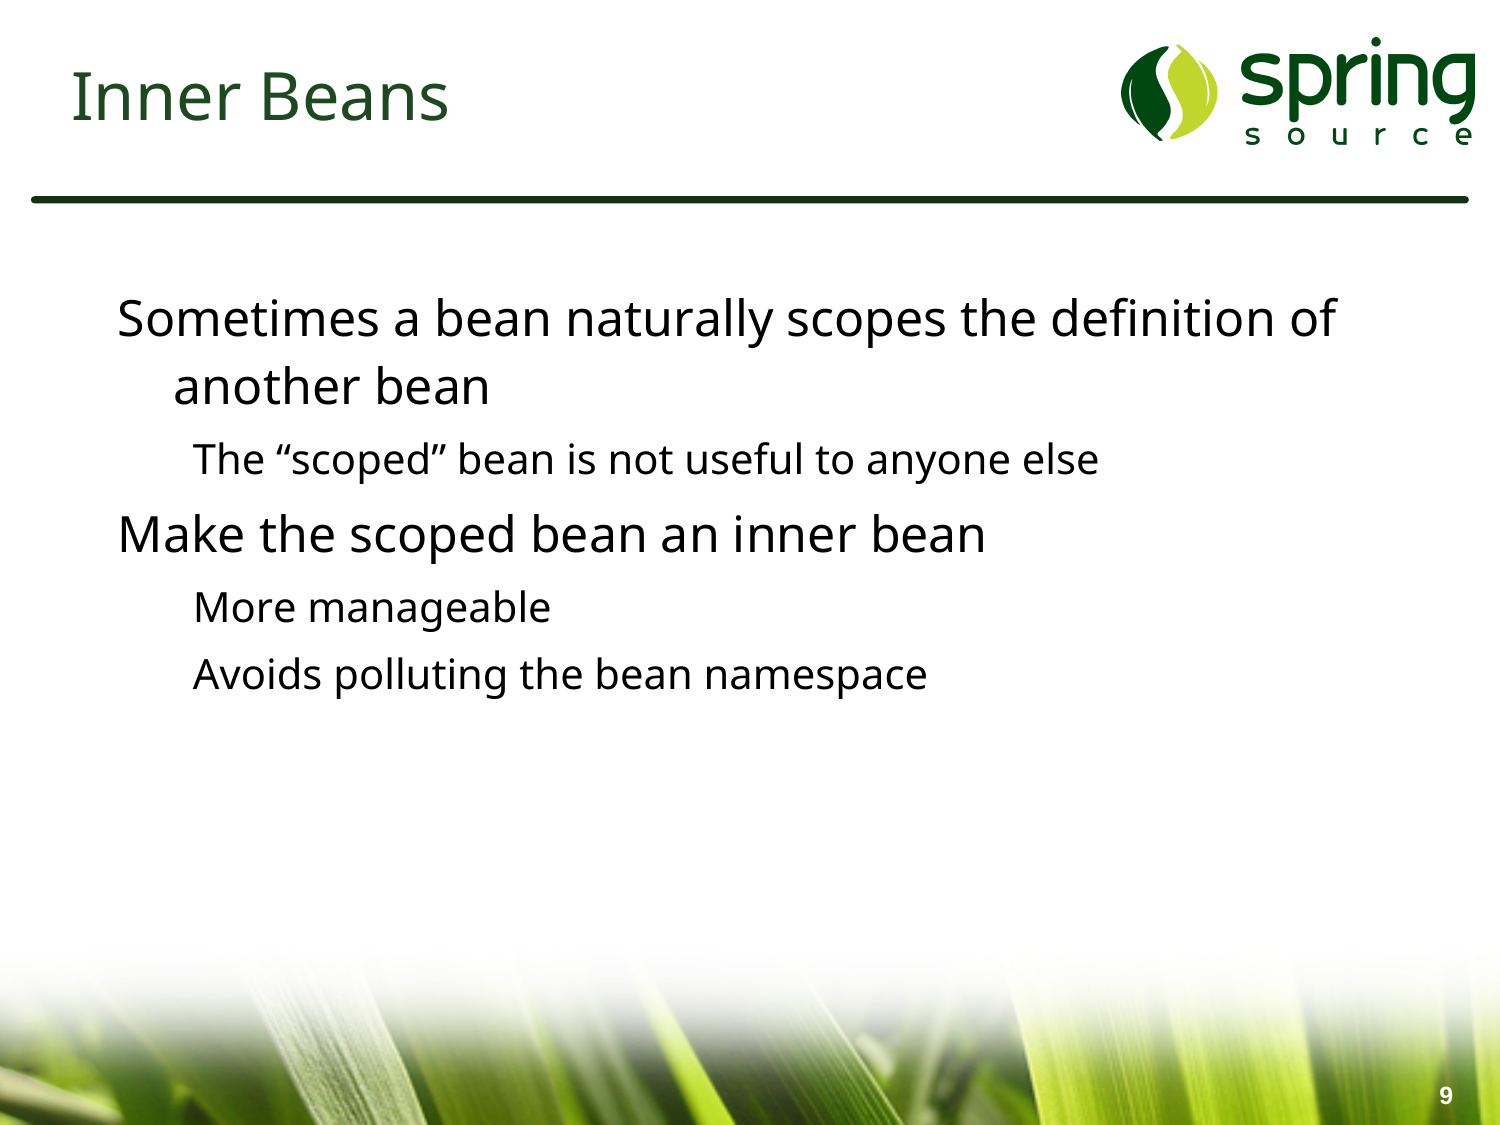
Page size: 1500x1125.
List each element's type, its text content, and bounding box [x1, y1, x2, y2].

list Sometimes a bean naturally scopes the definition of another bean The “scoped” bean is not useful to anyone else Make the scoped bean an inner bean More manageable Avoids polluting the bean namespace [103, 275, 1394, 938]
picture [0, 944, 1500, 1125]
picture [1121, 37, 1475, 145]
title Inner Beans [56, 13, 1089, 176]
